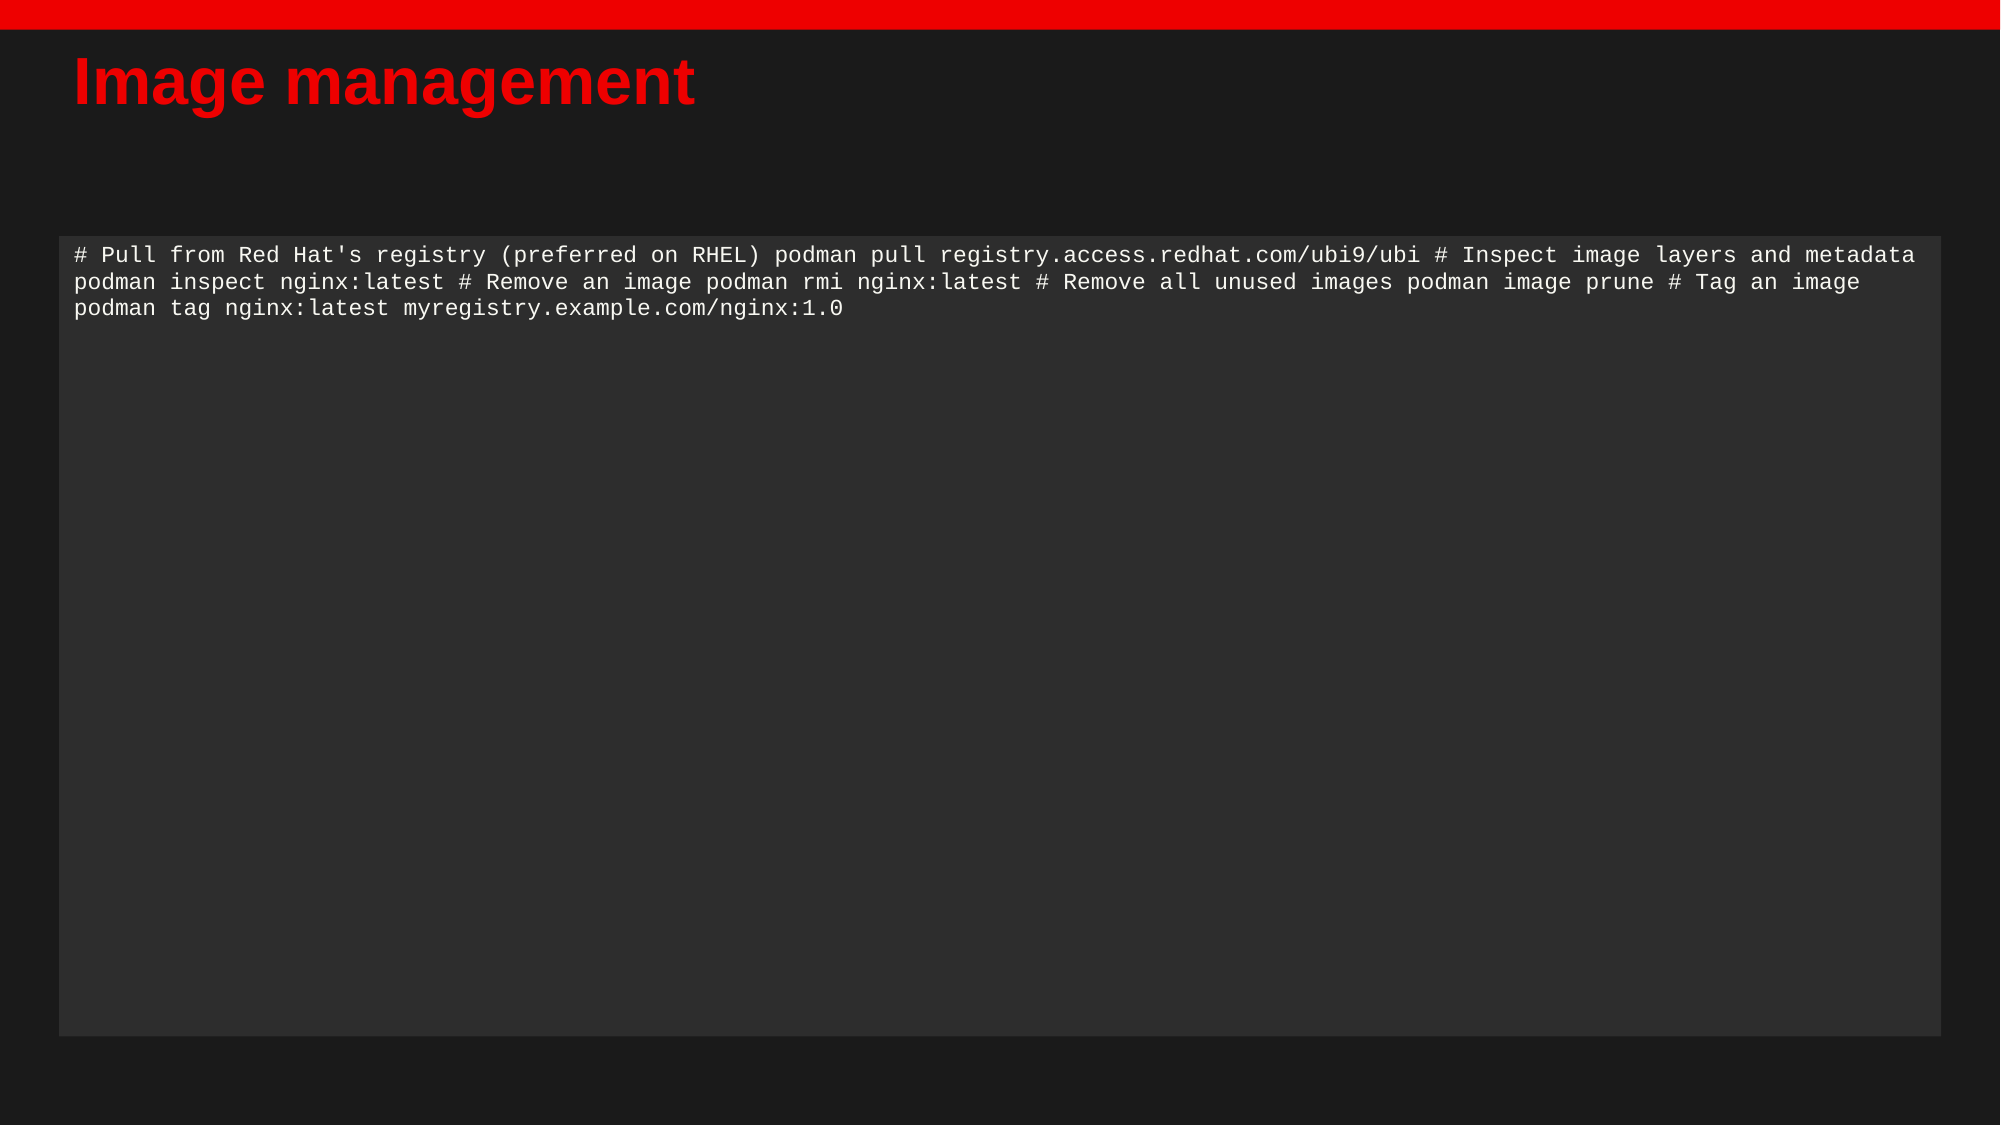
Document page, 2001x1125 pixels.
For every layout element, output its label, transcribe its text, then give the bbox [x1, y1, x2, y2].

text_box [0, 0, 2001, 30]
text_box Image management [59, 36, 1942, 208]
text_box # Pull from Red Hat's registry (preferred on RHEL) podman pull registry.access.redhat.com/ubi9/ubi # Inspect image layers and metadata podman inspect nginx:latest # Remove an image podman rmi nginx:latest # Remove all unused images podman image prune # Tag an image podman tag nginx:latest myregistry.example.com/nginx:1.0 [59, 236, 1942, 1037]
